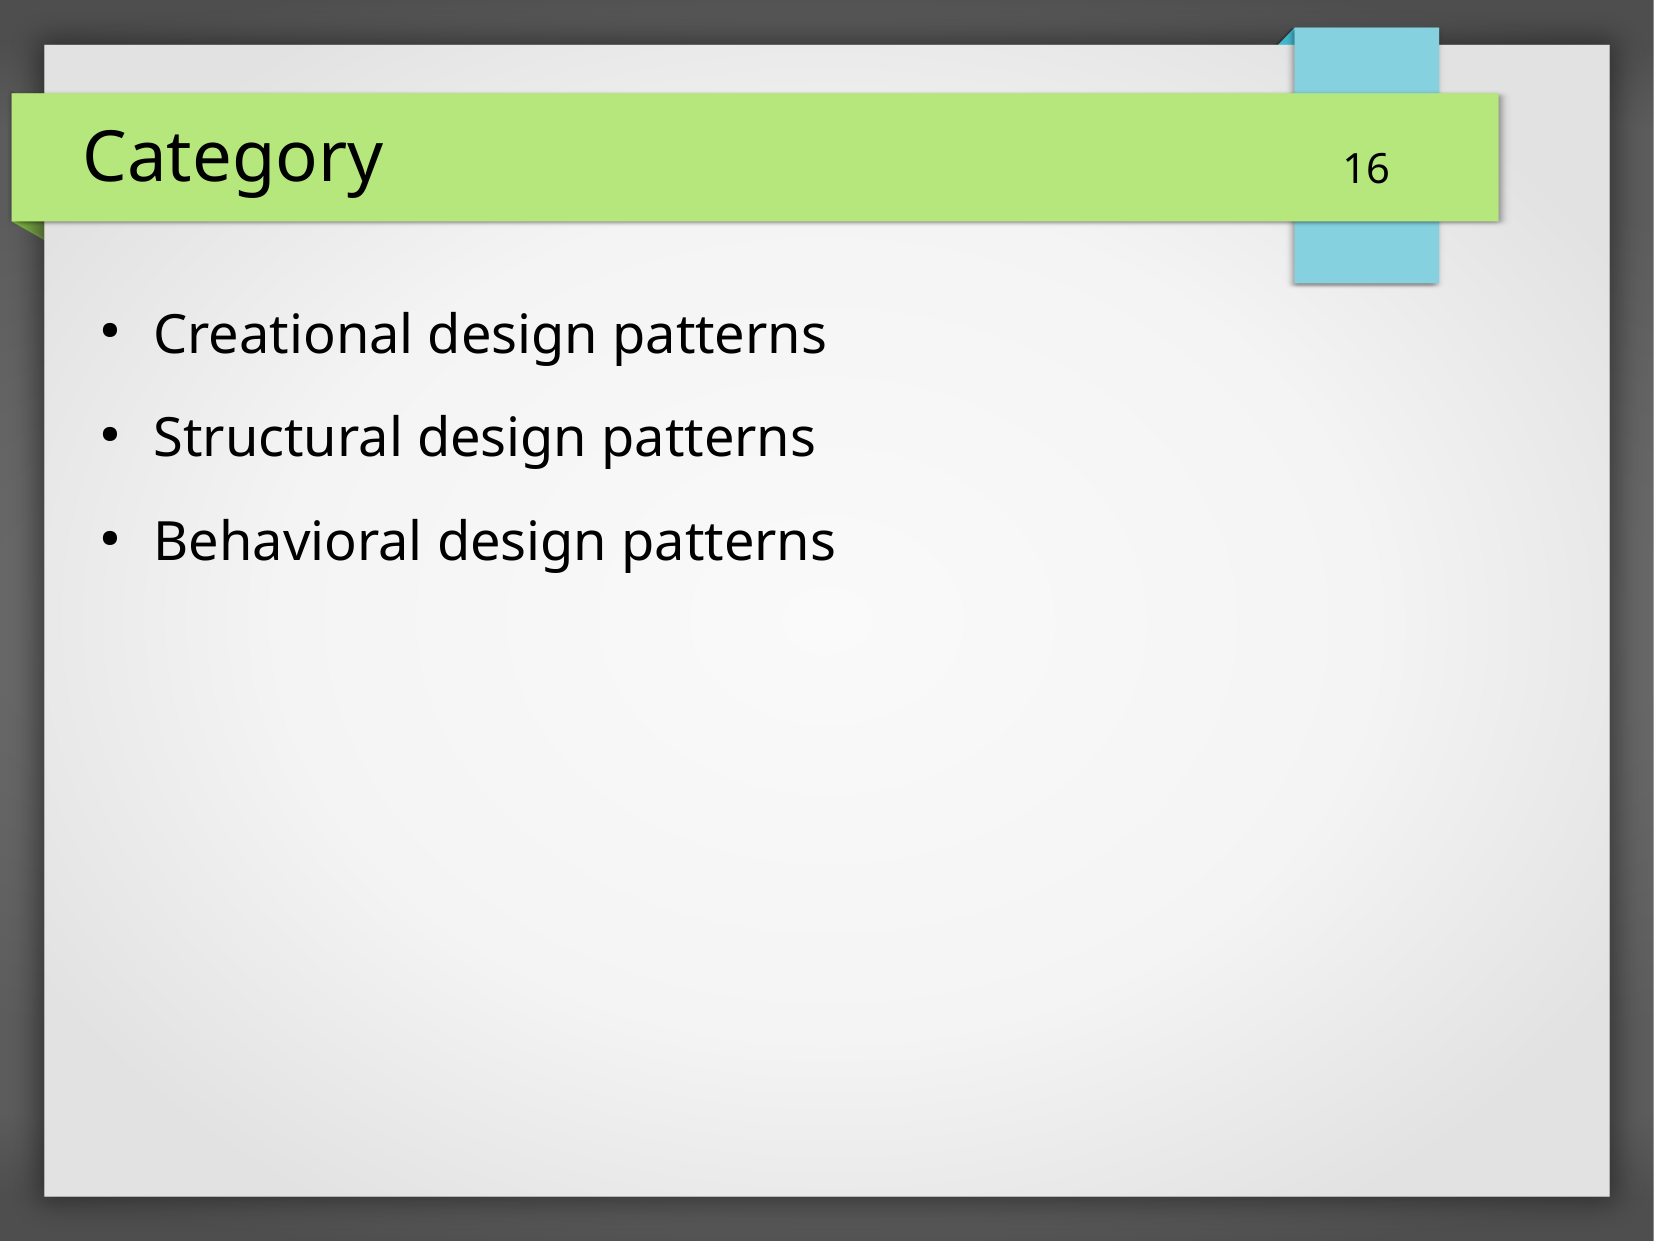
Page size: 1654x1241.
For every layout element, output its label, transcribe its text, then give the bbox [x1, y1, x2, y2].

title Category [82, 94, 1264, 213]
text_box <number> [1254, 131, 1479, 207]
list Creational design patterns Structural design patterns Behavioral design patterns [82, 295, 1571, 1015]
picture [0, 0, 1654, 1241]
